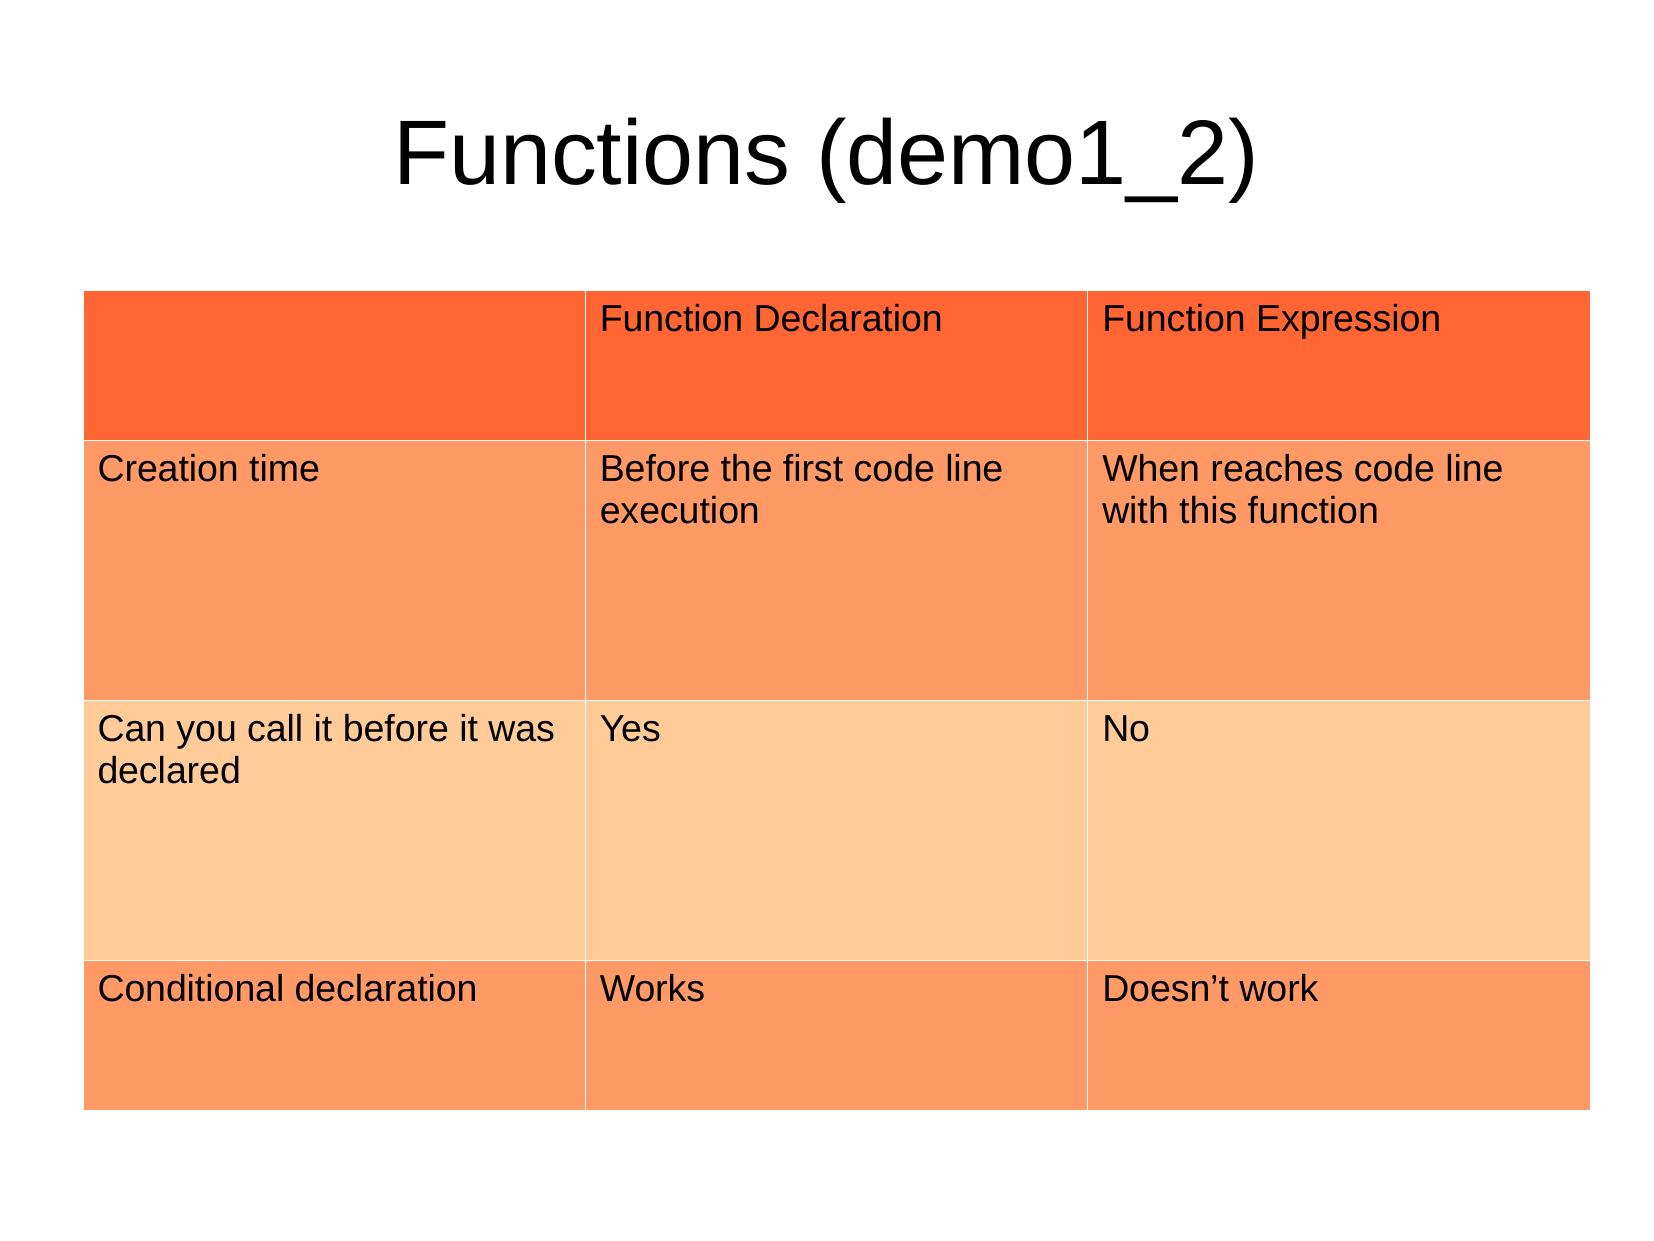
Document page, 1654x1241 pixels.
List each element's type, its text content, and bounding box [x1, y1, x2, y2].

title Functions (demo1_2) [82, 49, 1571, 257]
table_cell Can you call it before it was declared [84, 701, 585, 960]
table_header [84, 291, 585, 440]
table_cell Works [586, 961, 1087, 1110]
table_cell When reaches code line with this function [1088, 441, 1590, 700]
table_cell Creation time [84, 441, 585, 700]
table_cell Conditional declaration [84, 961, 585, 1110]
table_header Function Declaration [586, 291, 1087, 440]
table_header Function Expression [1088, 291, 1590, 440]
table_cell No [1088, 701, 1590, 960]
table_cell Doesn’t work [1088, 961, 1590, 1110]
table_cell Before the first code line execution [586, 441, 1087, 700]
table_cell Yes [586, 701, 1087, 960]
